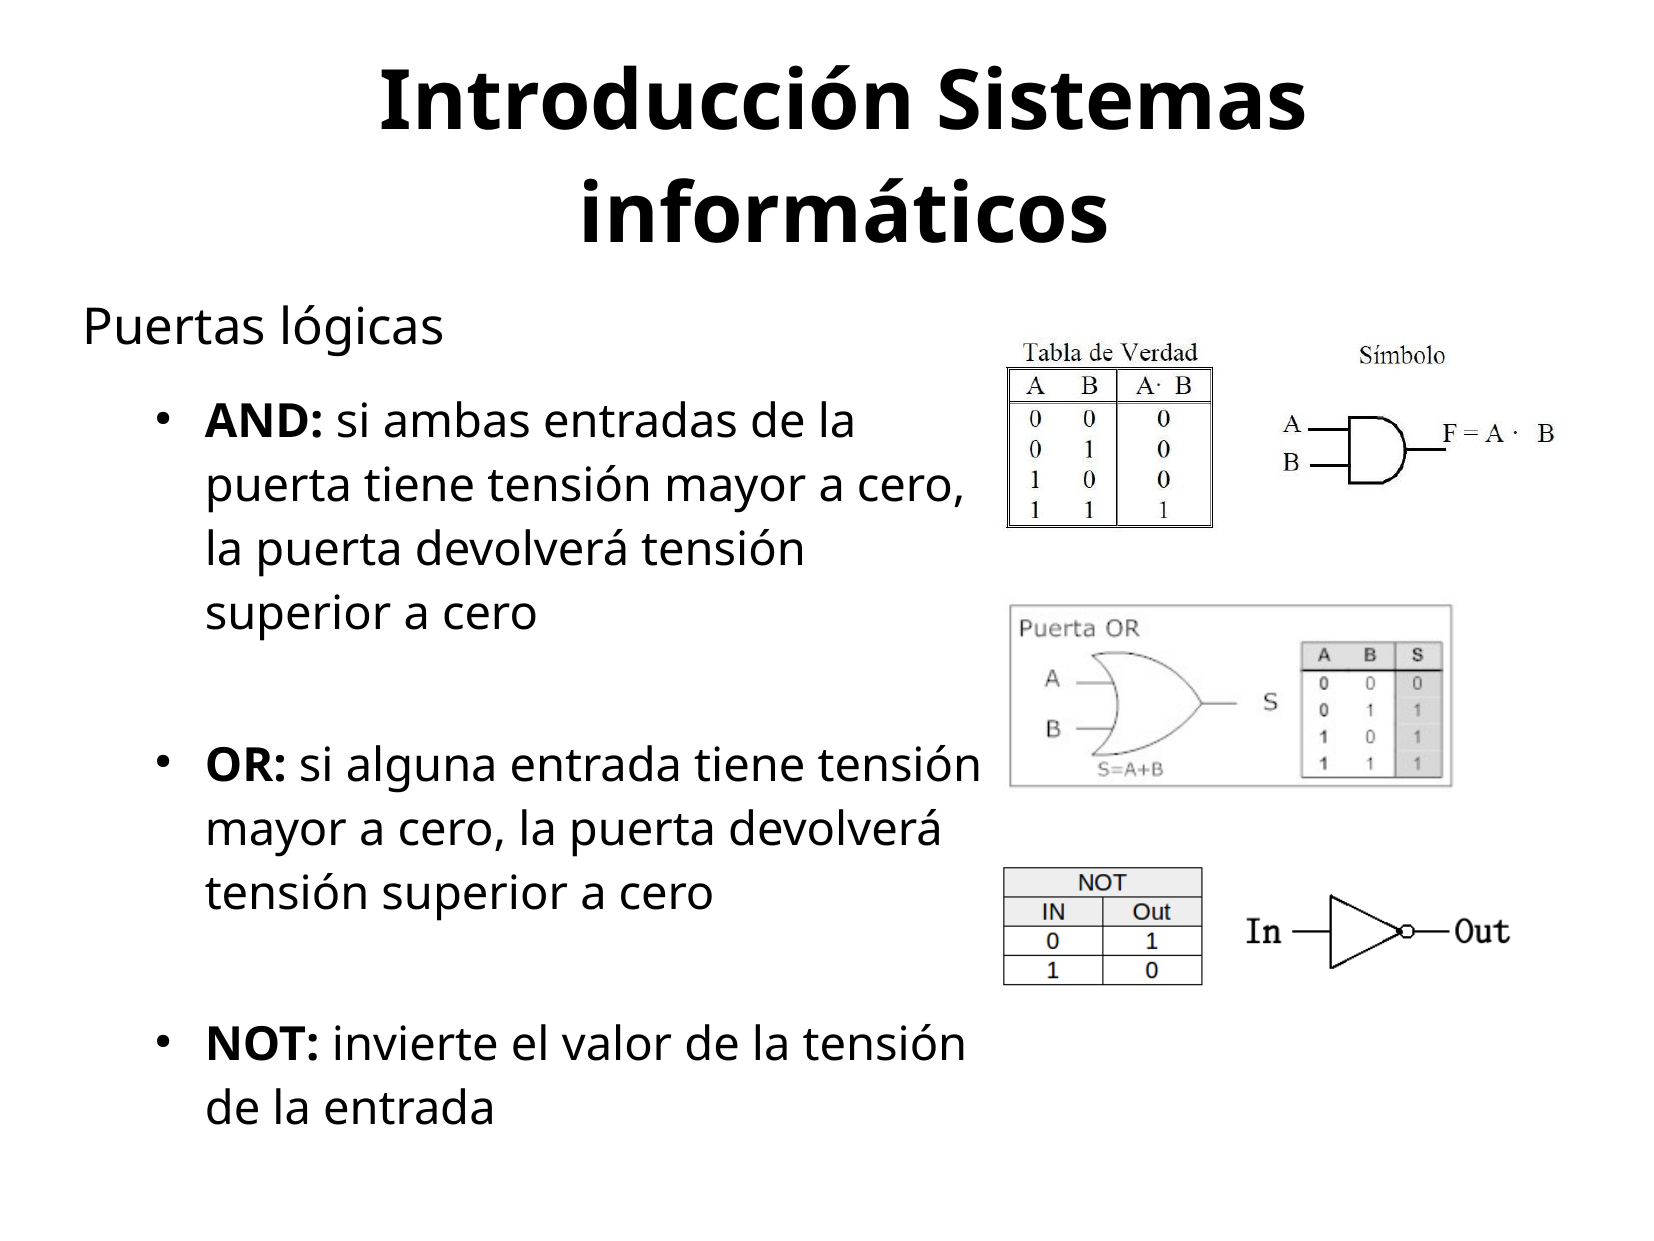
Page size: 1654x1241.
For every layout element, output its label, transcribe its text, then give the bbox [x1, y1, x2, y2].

title Introducción Sistemas informáticos [177, 70, 1512, 237]
picture [980, 838, 1544, 1004]
picture [1003, 598, 1457, 792]
picture [998, 330, 1577, 585]
list Puertas lógicas AND: si ambas entradas de la puerta tiene tensión mayor a cero, la puerta devolverá tensión superior a cero OR: si alguna entrada tiene tensión mayor a cero, la puerta devolverá tensión superior a cero NOT: invierte el valor de la tensión de la entrada [82, 290, 1004, 1146]
